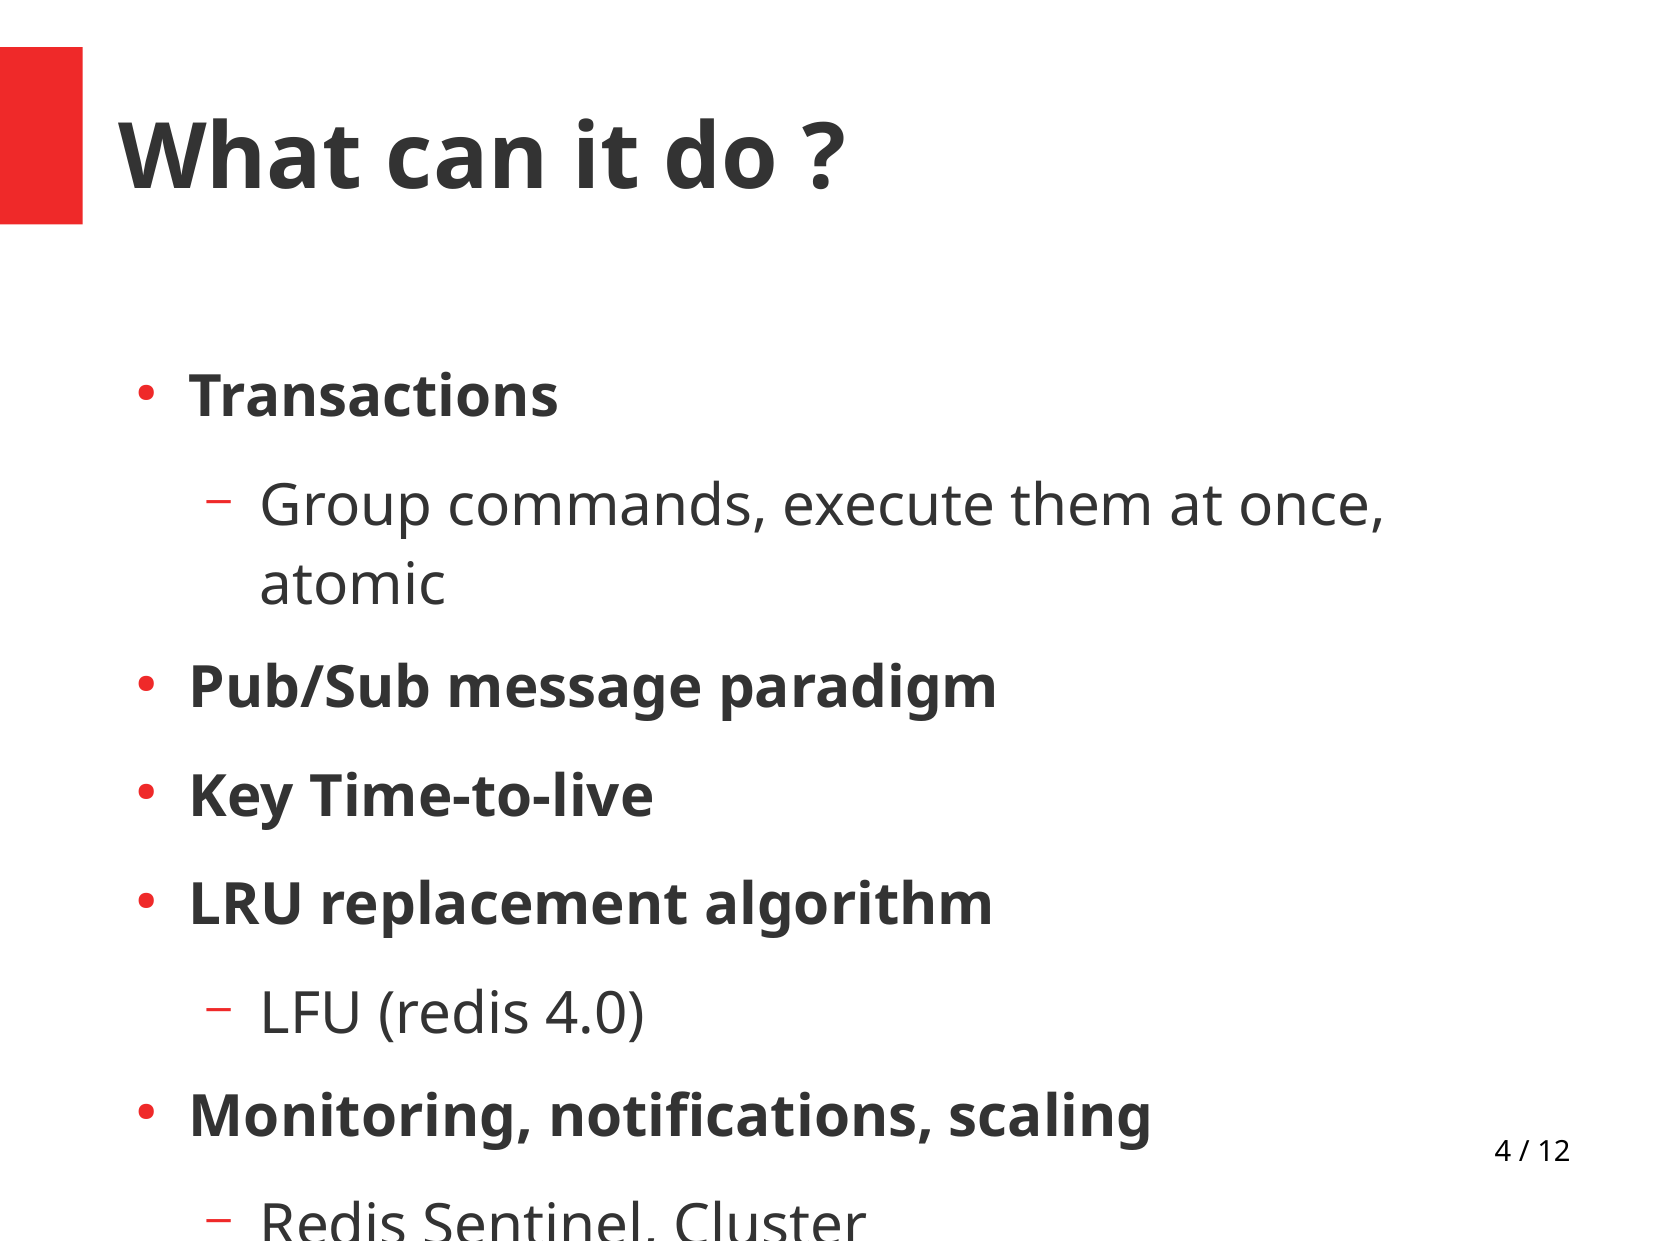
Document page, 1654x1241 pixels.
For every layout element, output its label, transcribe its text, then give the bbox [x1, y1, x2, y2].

title What can it do ? [118, 49, 1571, 257]
list Transactions Group commands, execute them at once, atomic Pub/Sub message paradigm Key Time-to-live LRU replacement algorithm LFU (redis 4.0) Monitoring, notifications, scaling Redis Sentinel, Cluster [118, 354, 1536, 1074]
